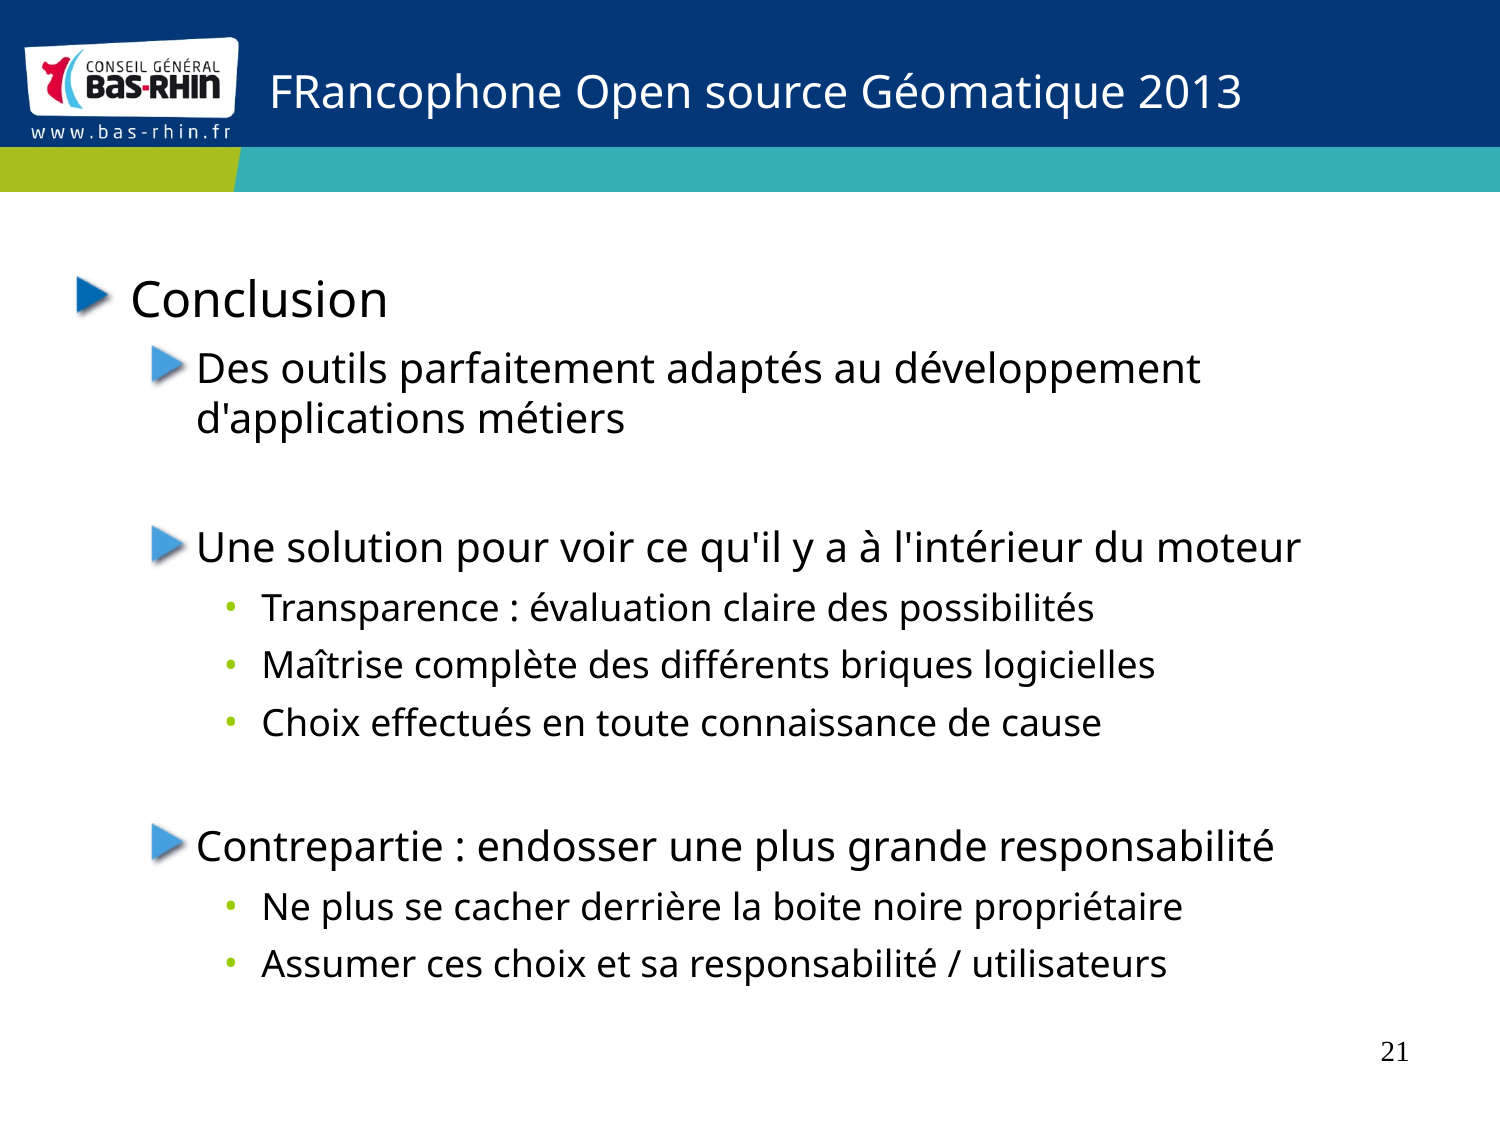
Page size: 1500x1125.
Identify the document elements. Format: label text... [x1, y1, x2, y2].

list Conclusion Des outils parfaitement adaptés au développement d'applications métiers Une solution pour voir ce qu'il y a à l'intérieur du moteur Transparence : évaluation claire des possibilités Maîtrise complète des différents briques logicielles Choix effectués en toute connaissance de cause Contrepartie : endosser une plus grande responsabilité Ne plus se cacher derrière la boite noire propriétaire Assumer ces choix et sa responsabilité / utilisateurs [59, 259, 1410, 1099]
picture [0, 0, 1500, 192]
title FRancophone Open source Géomatique 2013 [253, 30, 1471, 149]
